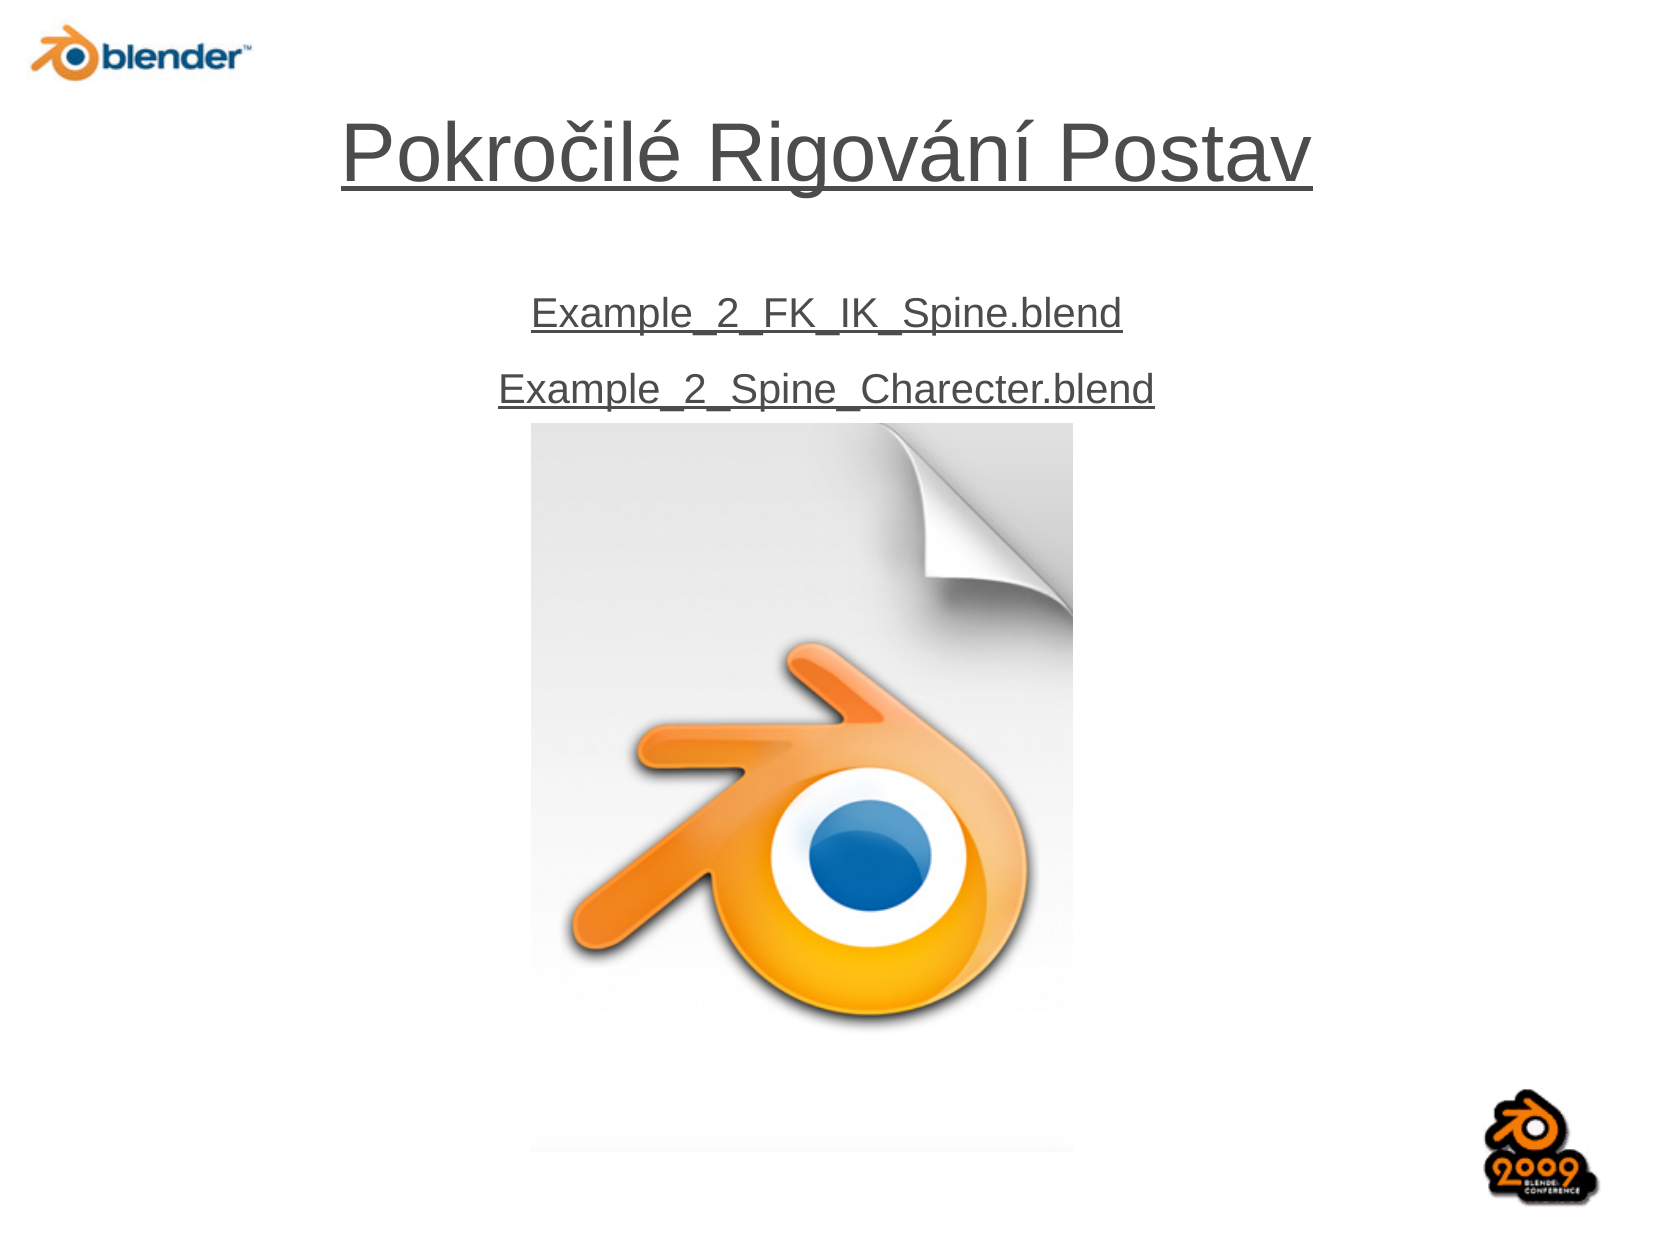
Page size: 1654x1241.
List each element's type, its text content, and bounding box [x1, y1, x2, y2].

title Pokročilé Rigování Postav [82, 49, 1571, 257]
picture [531, 423, 1073, 1152]
picture [15, 18, 266, 89]
list Example_2_FK_IK_Spine.blend Example_2_Spine_Charecter.blend [82, 290, 1571, 1109]
picture [1476, 1085, 1602, 1211]
